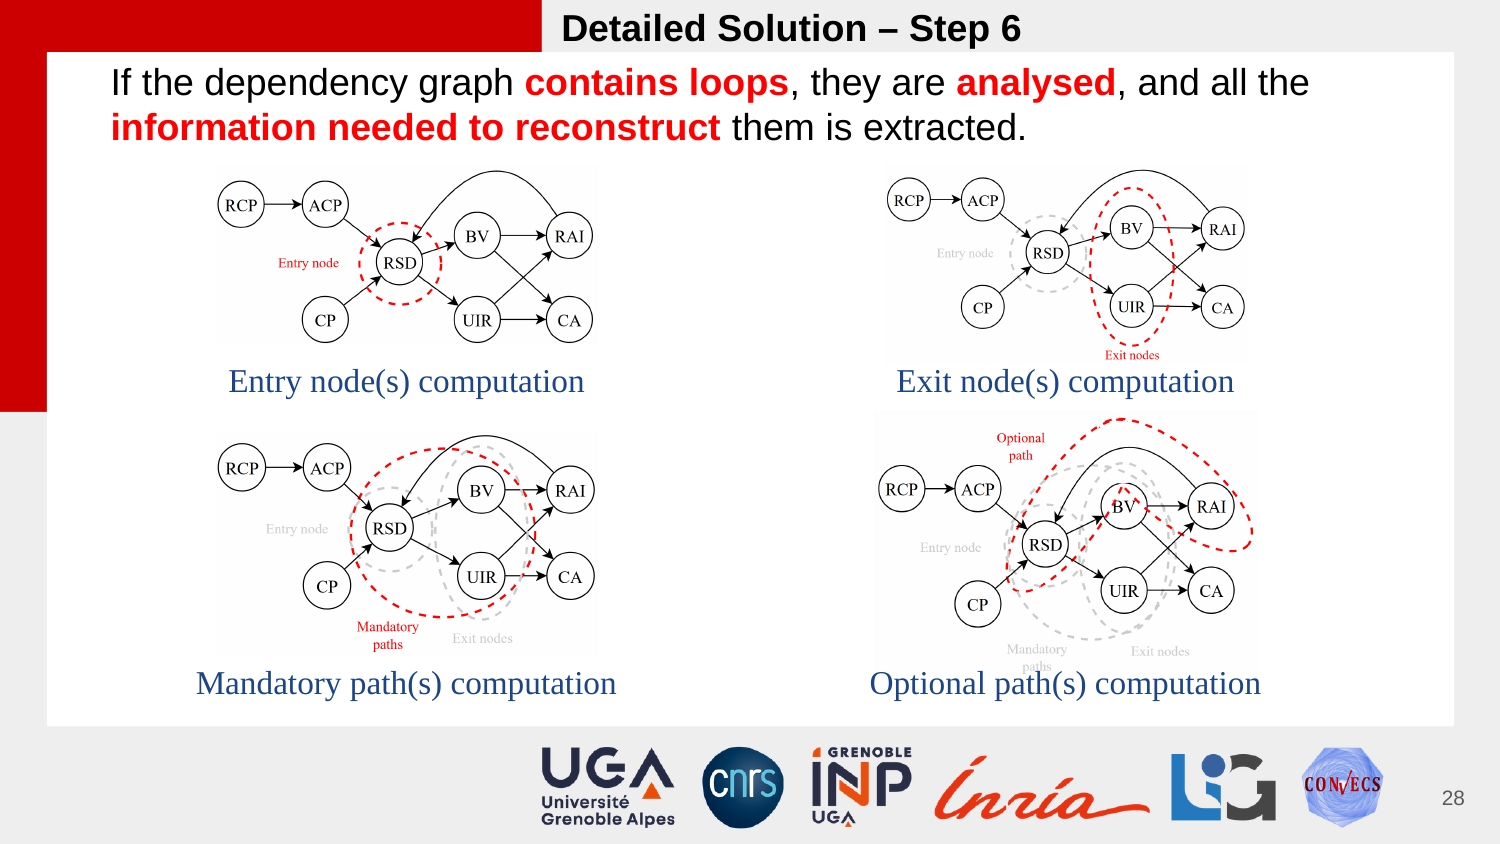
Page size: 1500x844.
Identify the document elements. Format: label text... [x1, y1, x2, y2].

text_box If the dependency graph contains loops, they are analysed, and all the information needed to reconstruct them is extracted. [95, 54, 1405, 212]
text_box Optional path(s) computation [843, 654, 1288, 709]
text_box Exit node(s) computation [843, 352, 1288, 407]
text_box Detailed Solution – Step 6 [546, 0, 1441, 55]
text_box Mandatory path(s) computation [171, 654, 643, 709]
text_box Entry node(s) computation [184, 352, 629, 407]
picture [0, 0, 1500, 844]
slide_number <numéro> [1389, 764, 1480, 830]
